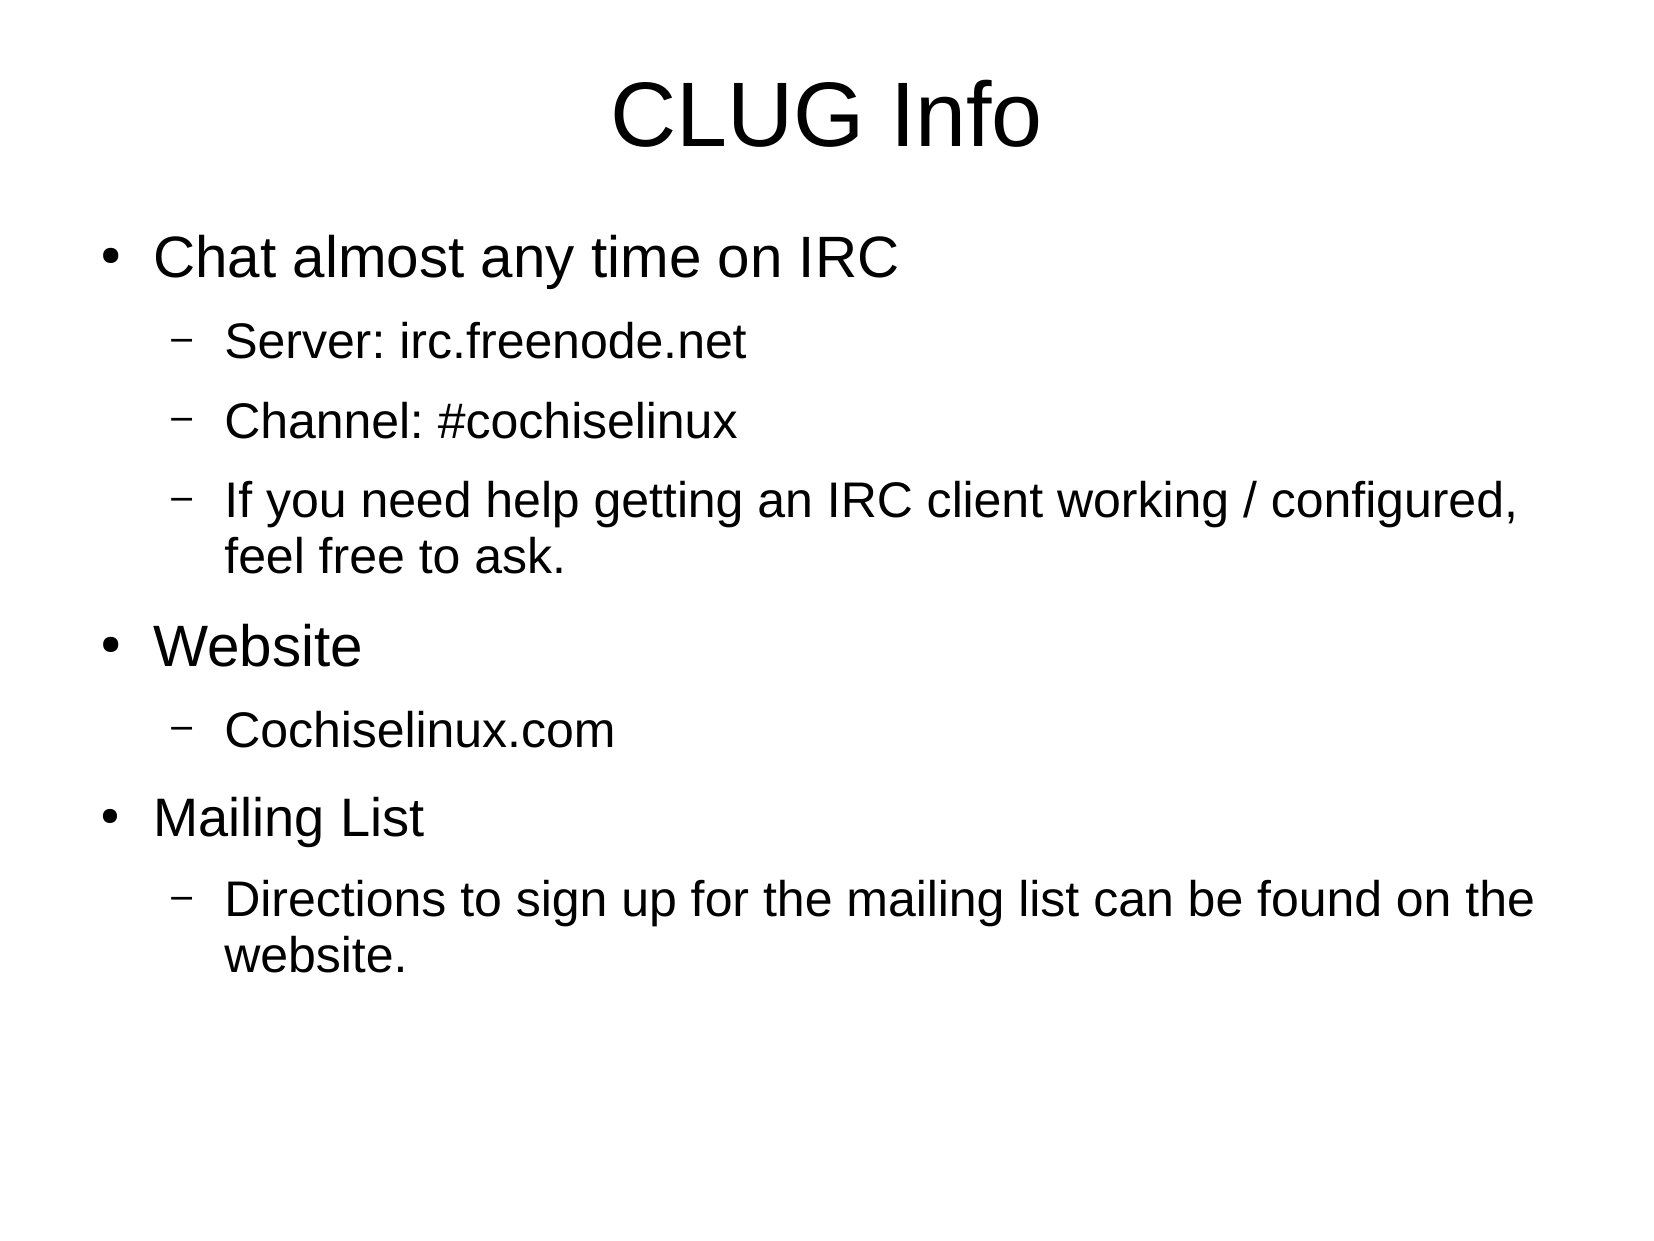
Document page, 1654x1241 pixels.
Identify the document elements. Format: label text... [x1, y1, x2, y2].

title CLUG Info [82, 49, 1571, 181]
list Chat almost any time on IRC Server: irc.freenode.net Channel: #cochiselinux If you need help getting an IRC client working / configured, feel free to ask. Website Cochiselinux.com Mailing List Directions to sign up for the mailing list can be found on the website. [82, 225, 1571, 1010]
